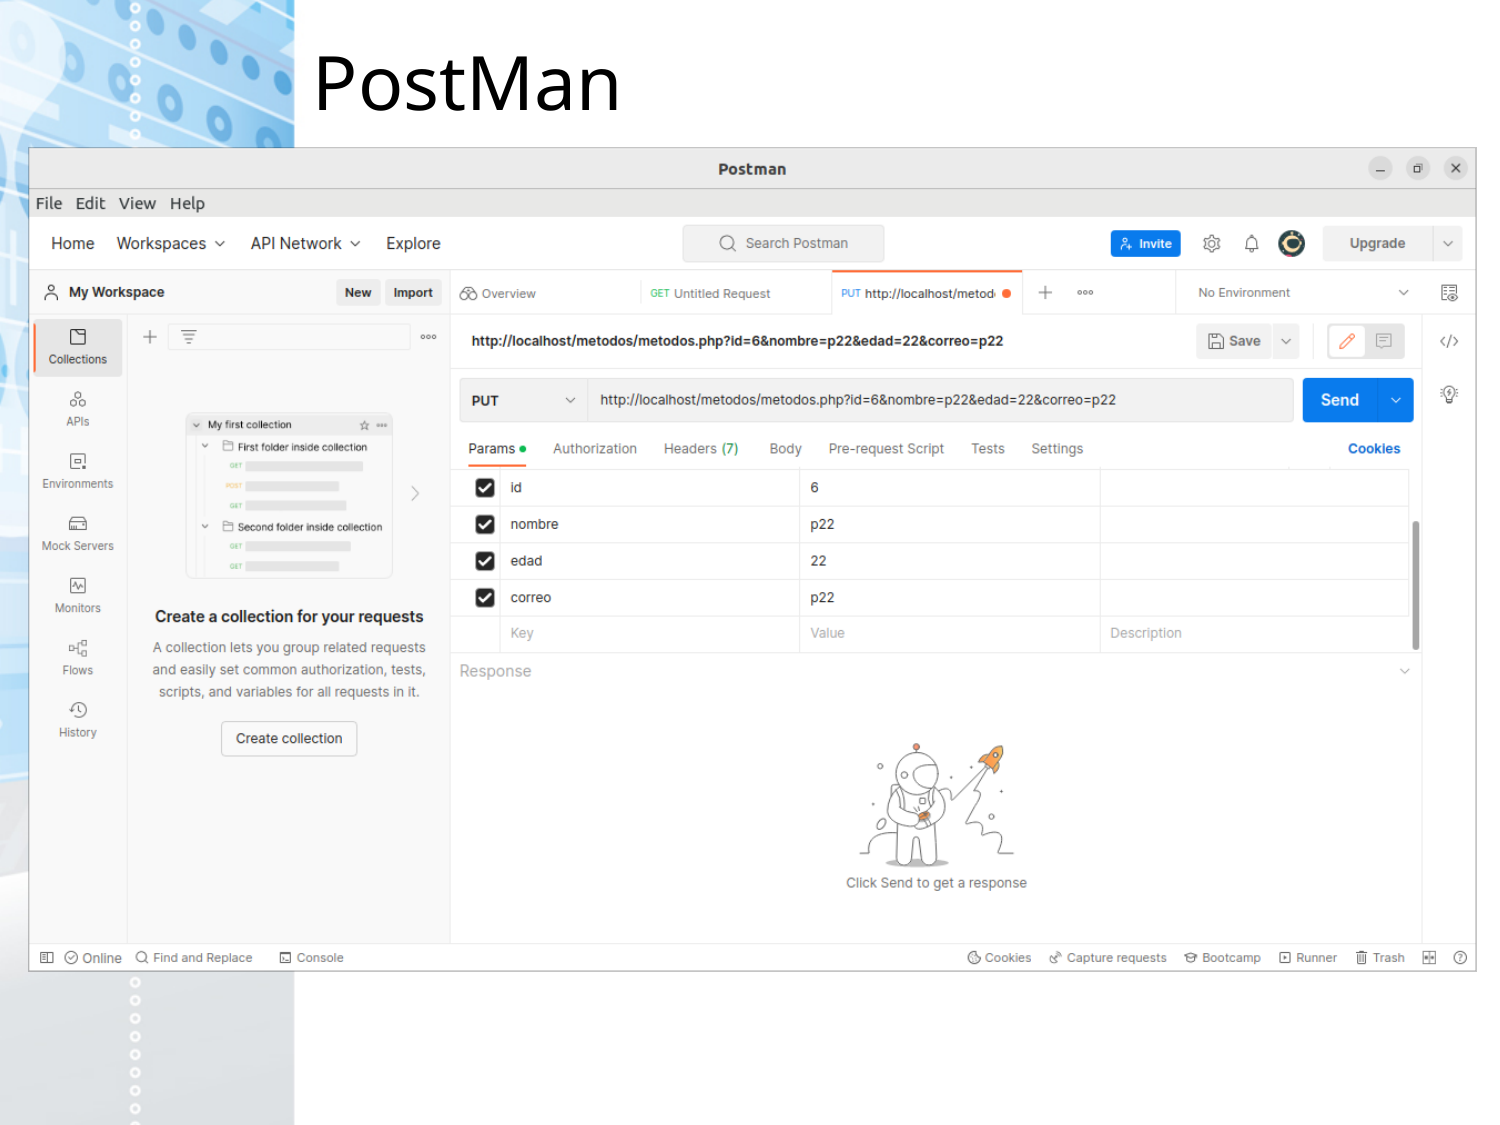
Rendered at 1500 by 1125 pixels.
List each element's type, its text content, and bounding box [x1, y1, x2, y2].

title PostMan [312, 29, 739, 133]
picture [0, 0, 1500, 1125]
